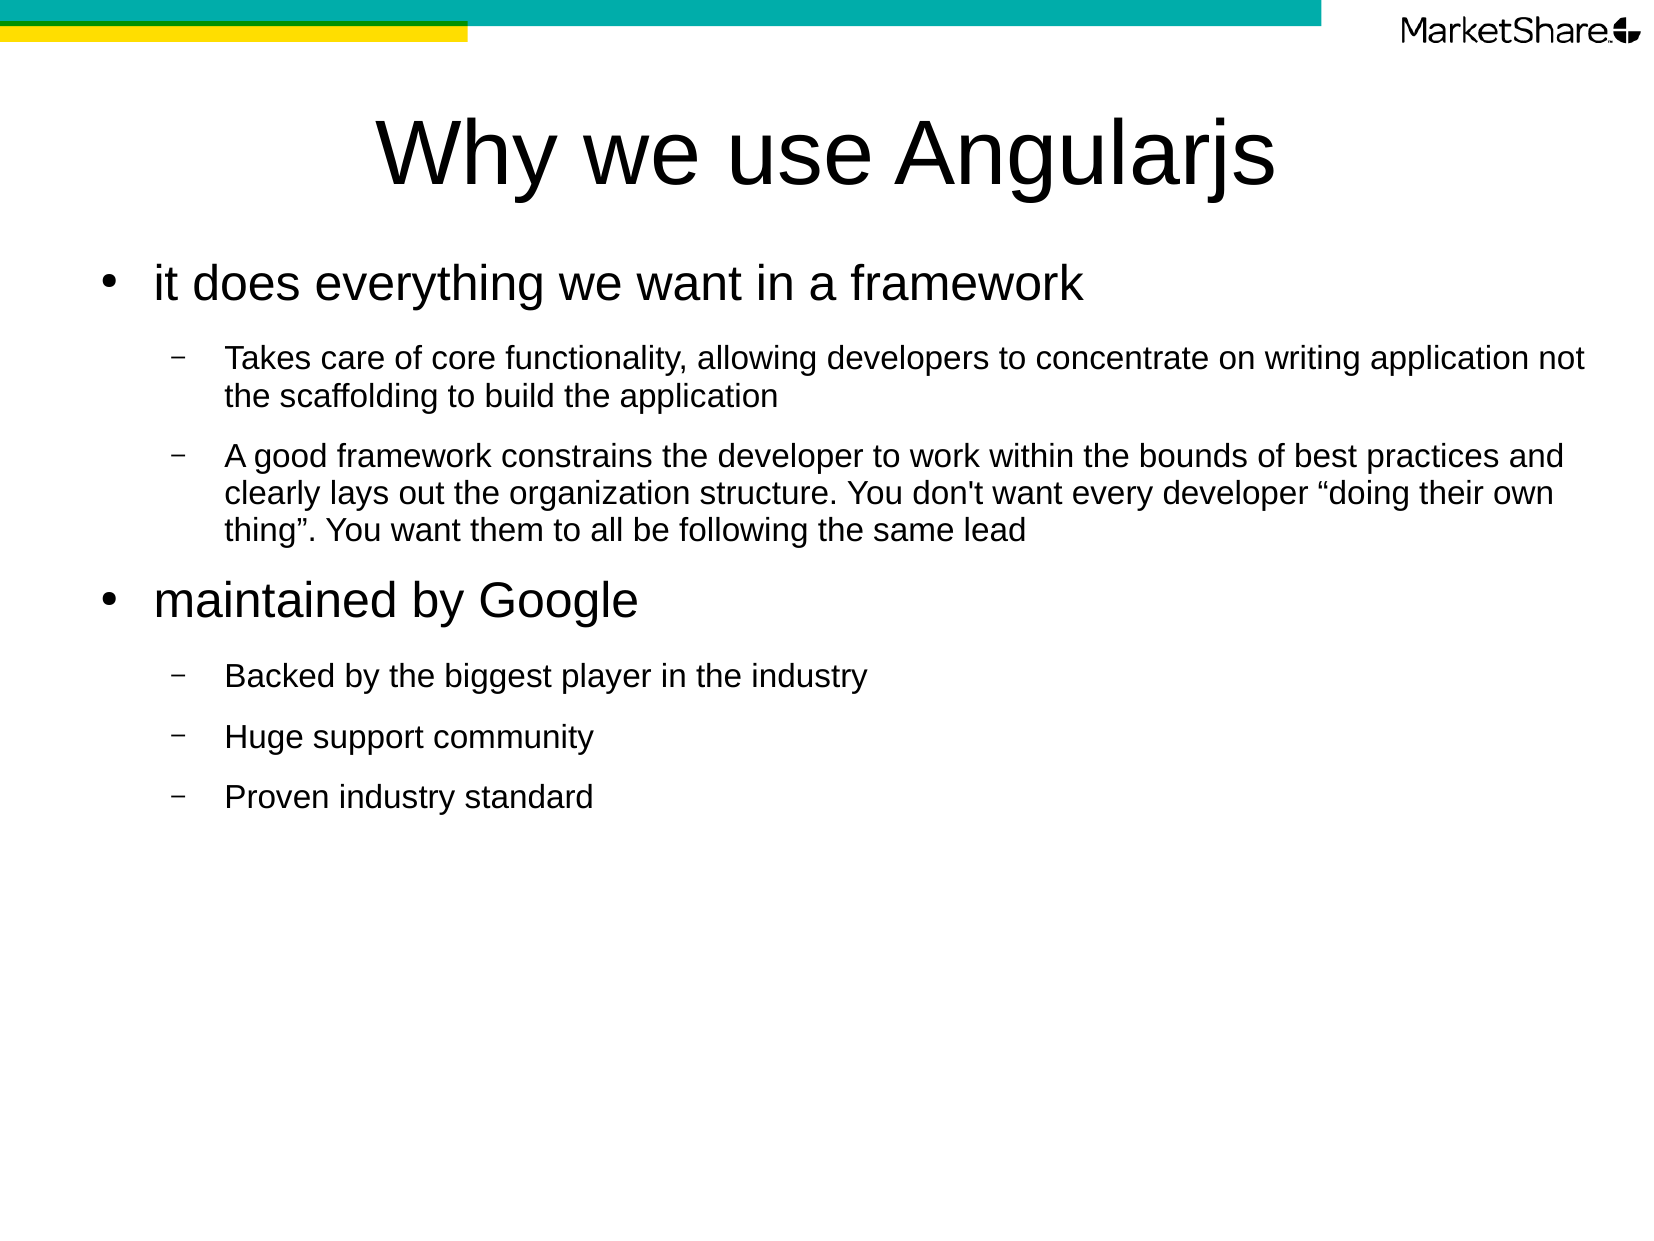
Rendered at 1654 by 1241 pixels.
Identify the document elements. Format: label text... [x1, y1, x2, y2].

list it does everything we want in a framework Takes care of core functionality, allowing developers to concentrate on writing application not the scaffolding to build the application A good framework constrains the developer to work within the bounds of best practices and clearly lays out the organization structure. You don't want every developer “doing their own thing”. You want them to all be following the same lead maintained by Google Backed by the biggest player in the industry Huge support community Proven industry standard [82, 254, 1606, 1169]
picture [1390, 1, 1651, 57]
title Why we use Angularjs [82, 49, 1571, 254]
